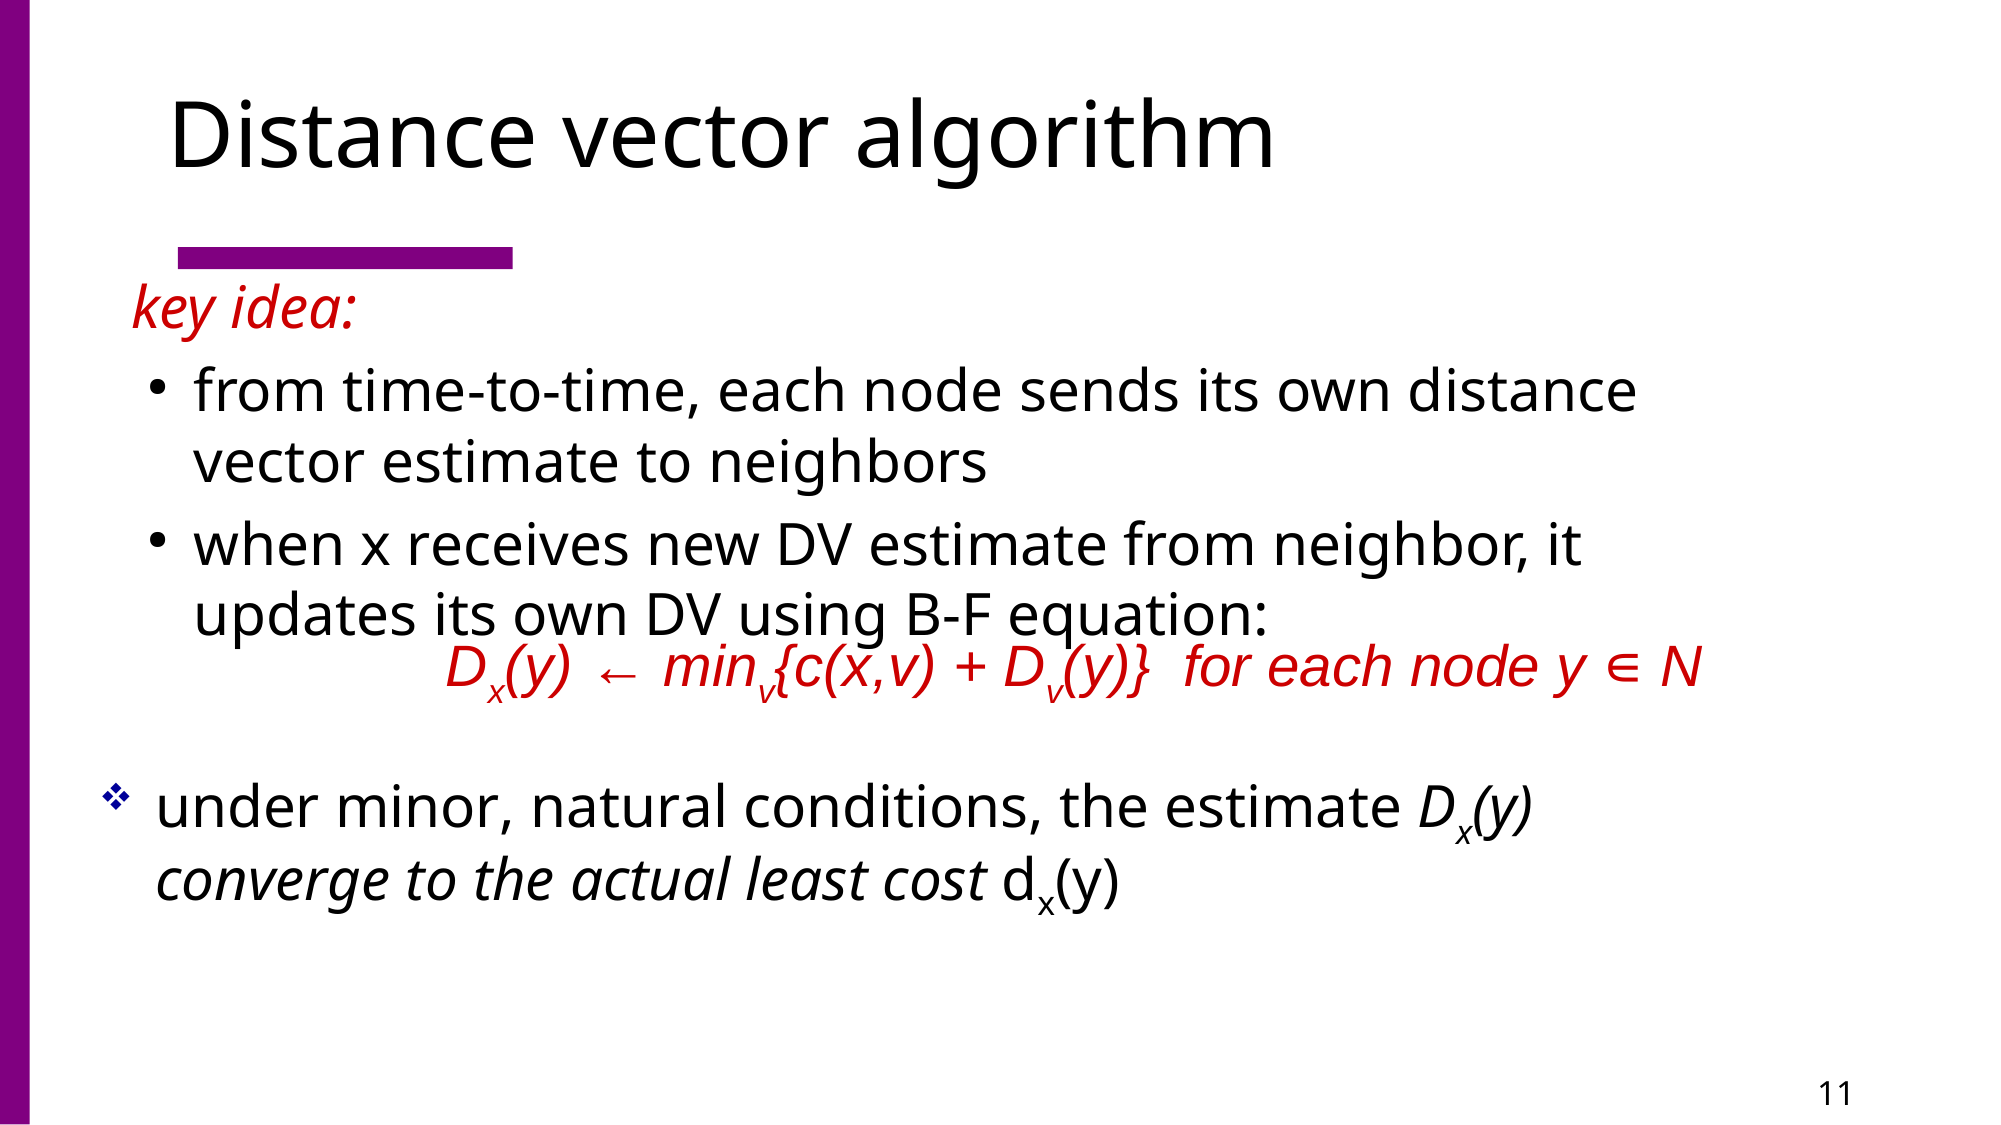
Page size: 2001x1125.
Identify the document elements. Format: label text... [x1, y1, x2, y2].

title Distance vector algorithm [116, 37, 1817, 225]
list key idea: from time-to-time, each node sends its own distance vector estimate to neighbors when x receives new DV estimate from neighbor, it updates its own DV using B-F equation: [116, 262, 1817, 659]
text_box Dx(y) ← minv{c(x,v) + Dv(y)} for each node y ∊ N [431, 620, 1718, 719]
text_box under minor, natural conditions, the estimate Dx(y) converge to the actual least cost dx(y) [84, 761, 1785, 1008]
